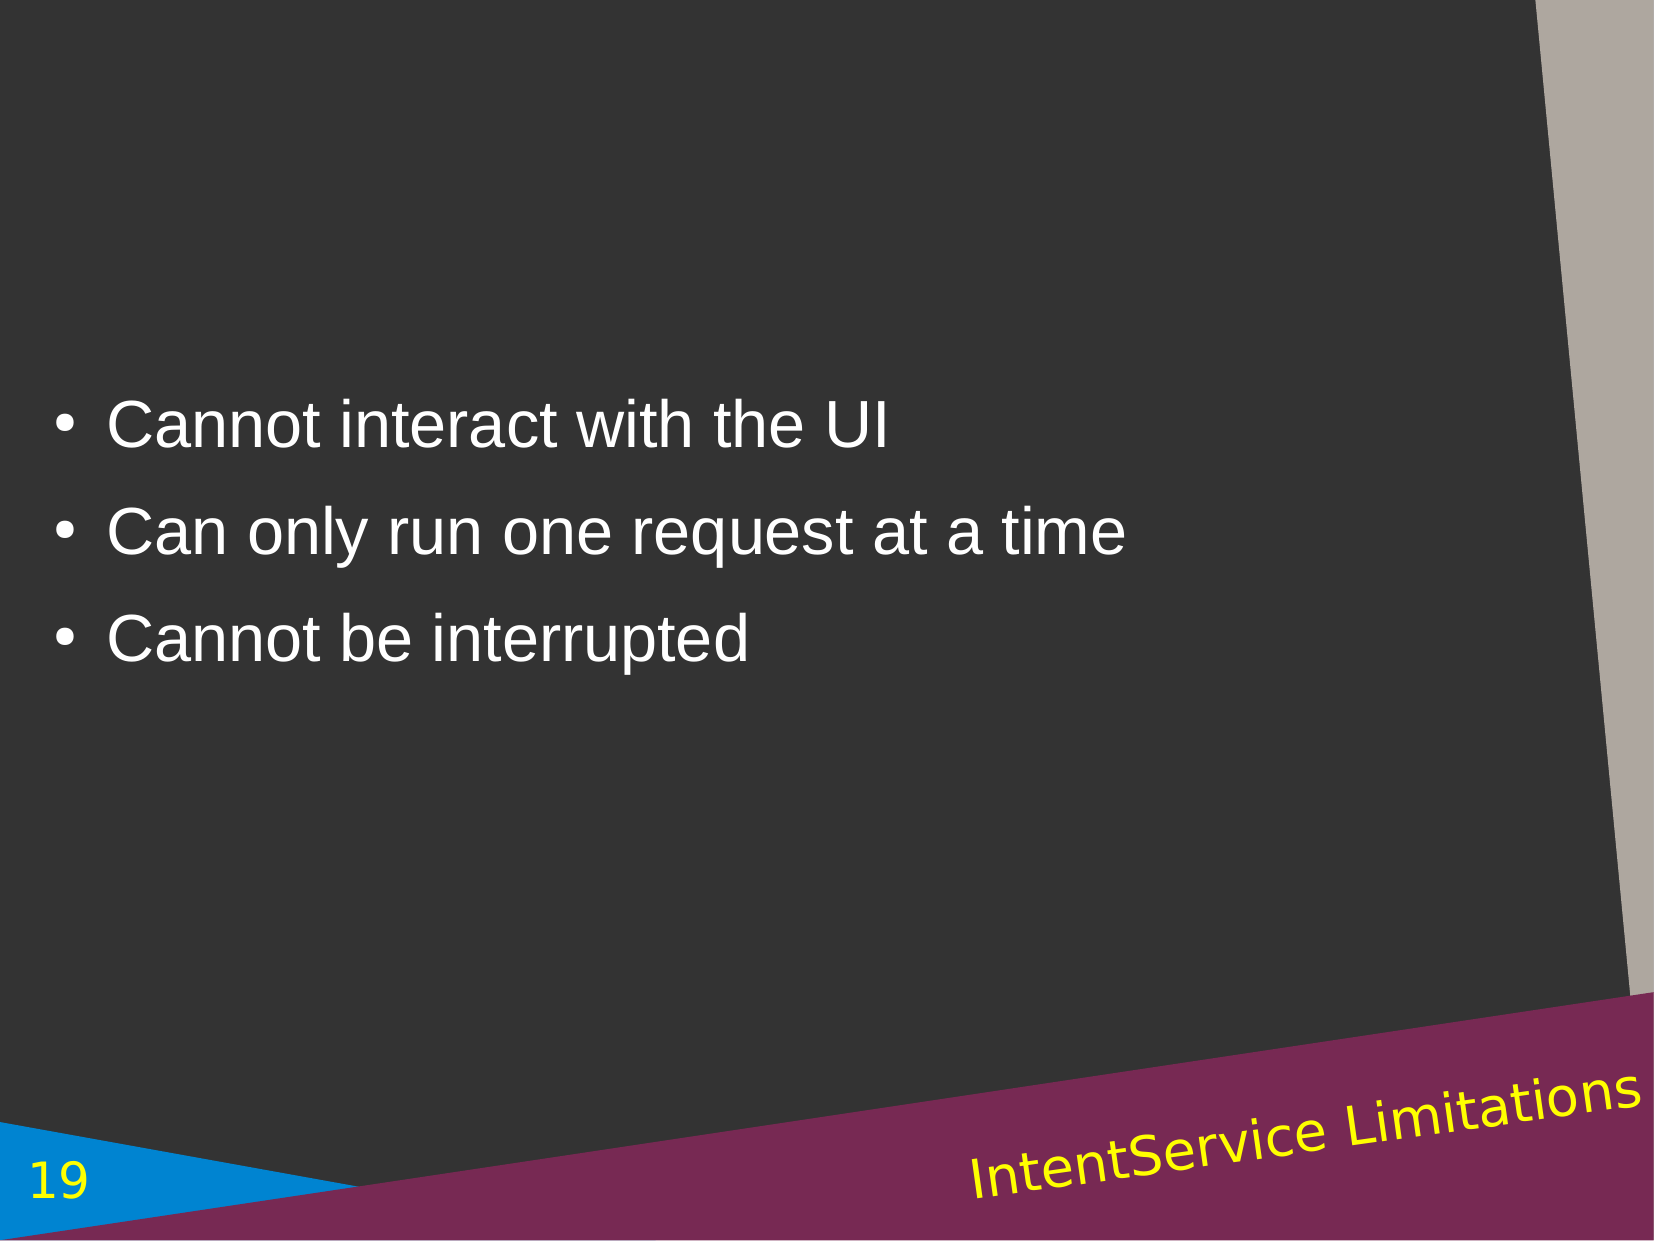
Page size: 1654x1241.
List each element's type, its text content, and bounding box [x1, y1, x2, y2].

list Cannot interact with the UI Can only run one request at a time Cannot be interrupted [35, 59, 1524, 993]
title IntentService Limitations [956, 995, 1654, 1241]
